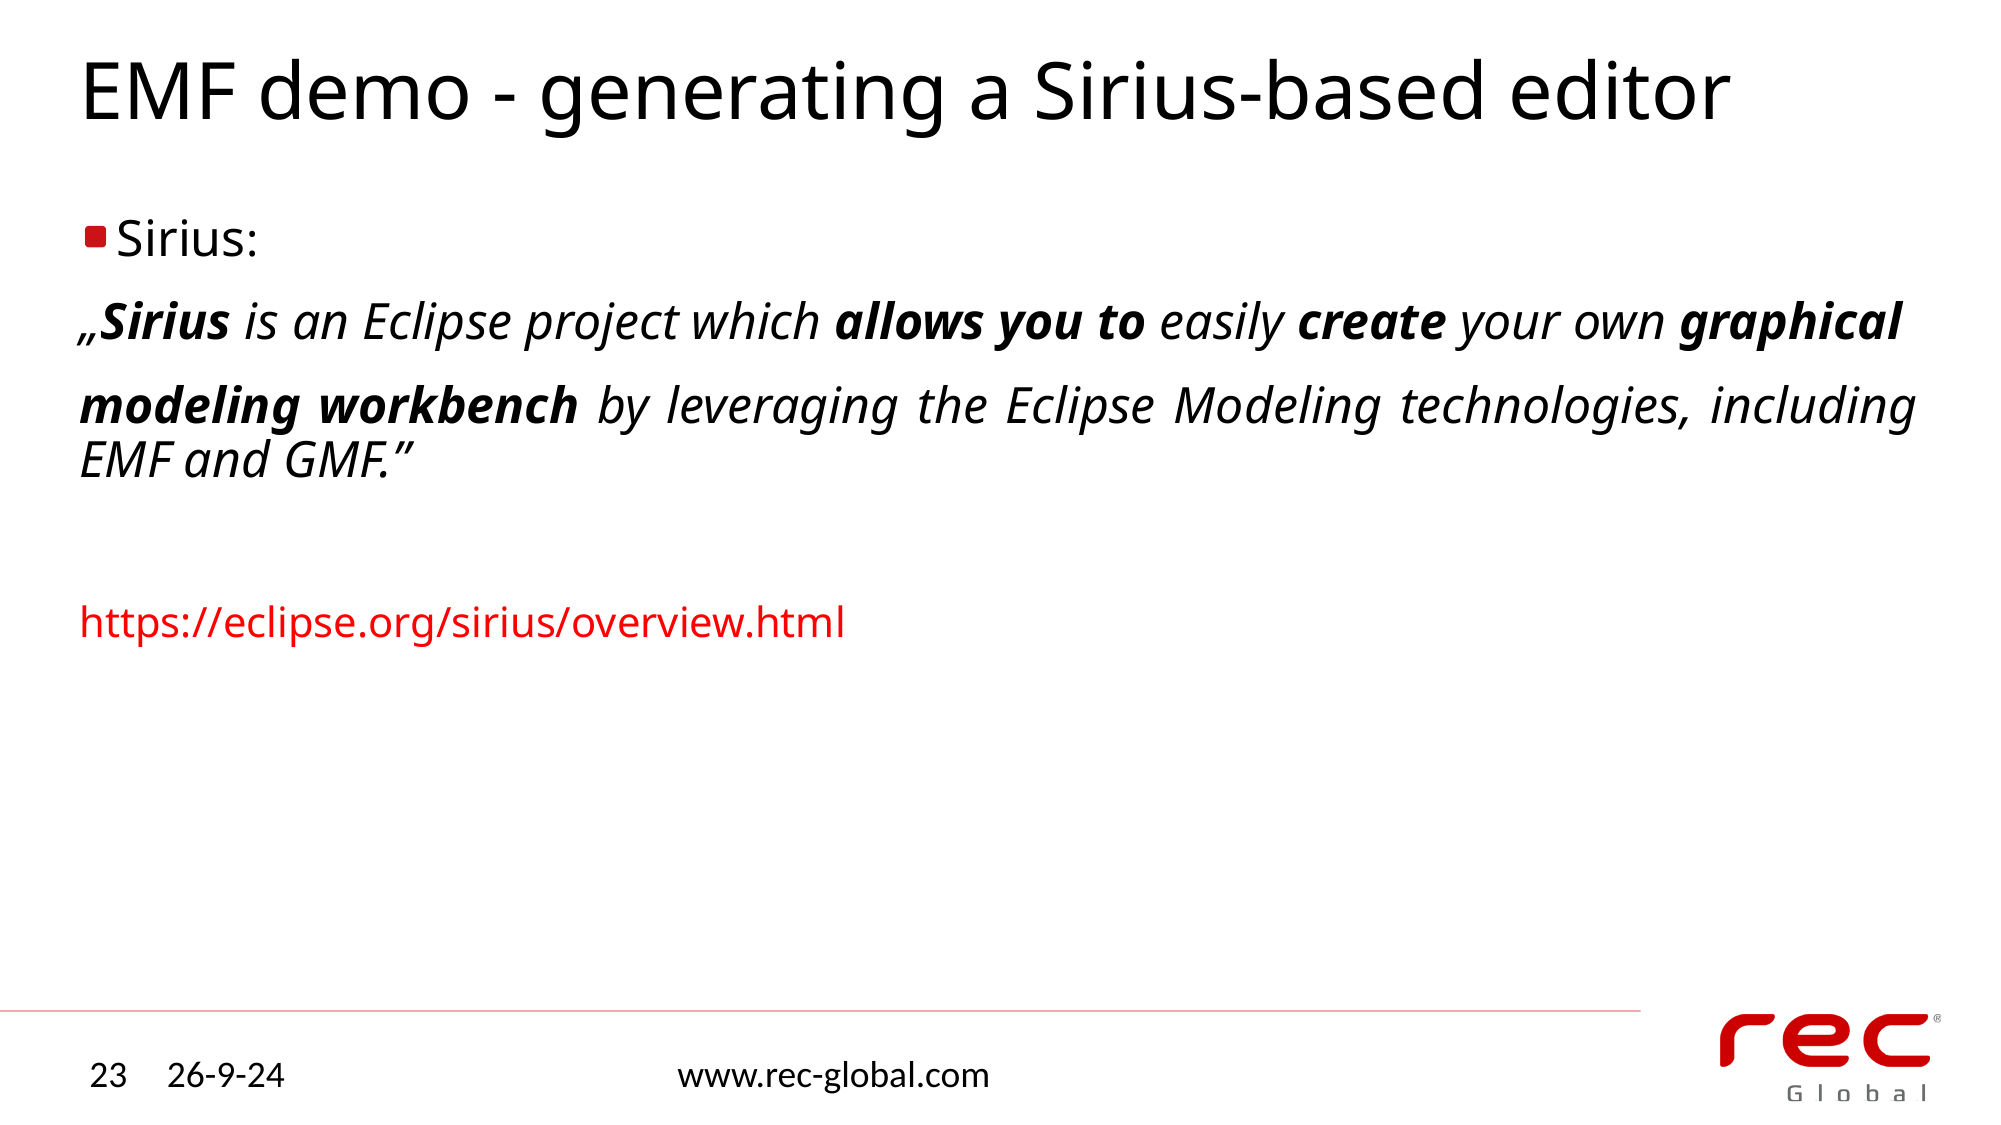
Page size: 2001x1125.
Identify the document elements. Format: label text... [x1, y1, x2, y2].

picture [1720, 1014, 1941, 1102]
slide_number 15-11-25 [152, 1042, 327, 1103]
footer www.rec-global.com [662, 1042, 1338, 1103]
list Sirius: „Sirius is an Eclipse project which allows you to easily create your own graphical modeling workbench by leveraging the Eclipse Modeling technologies, including EMF and GMF.” https://eclipse.org/sirius/overview.html [64, 205, 1934, 1011]
slide_number <numer> [64, 1042, 152, 1103]
title EMF demo - generating a Sirius-based editor [64, 0, 1934, 188]
